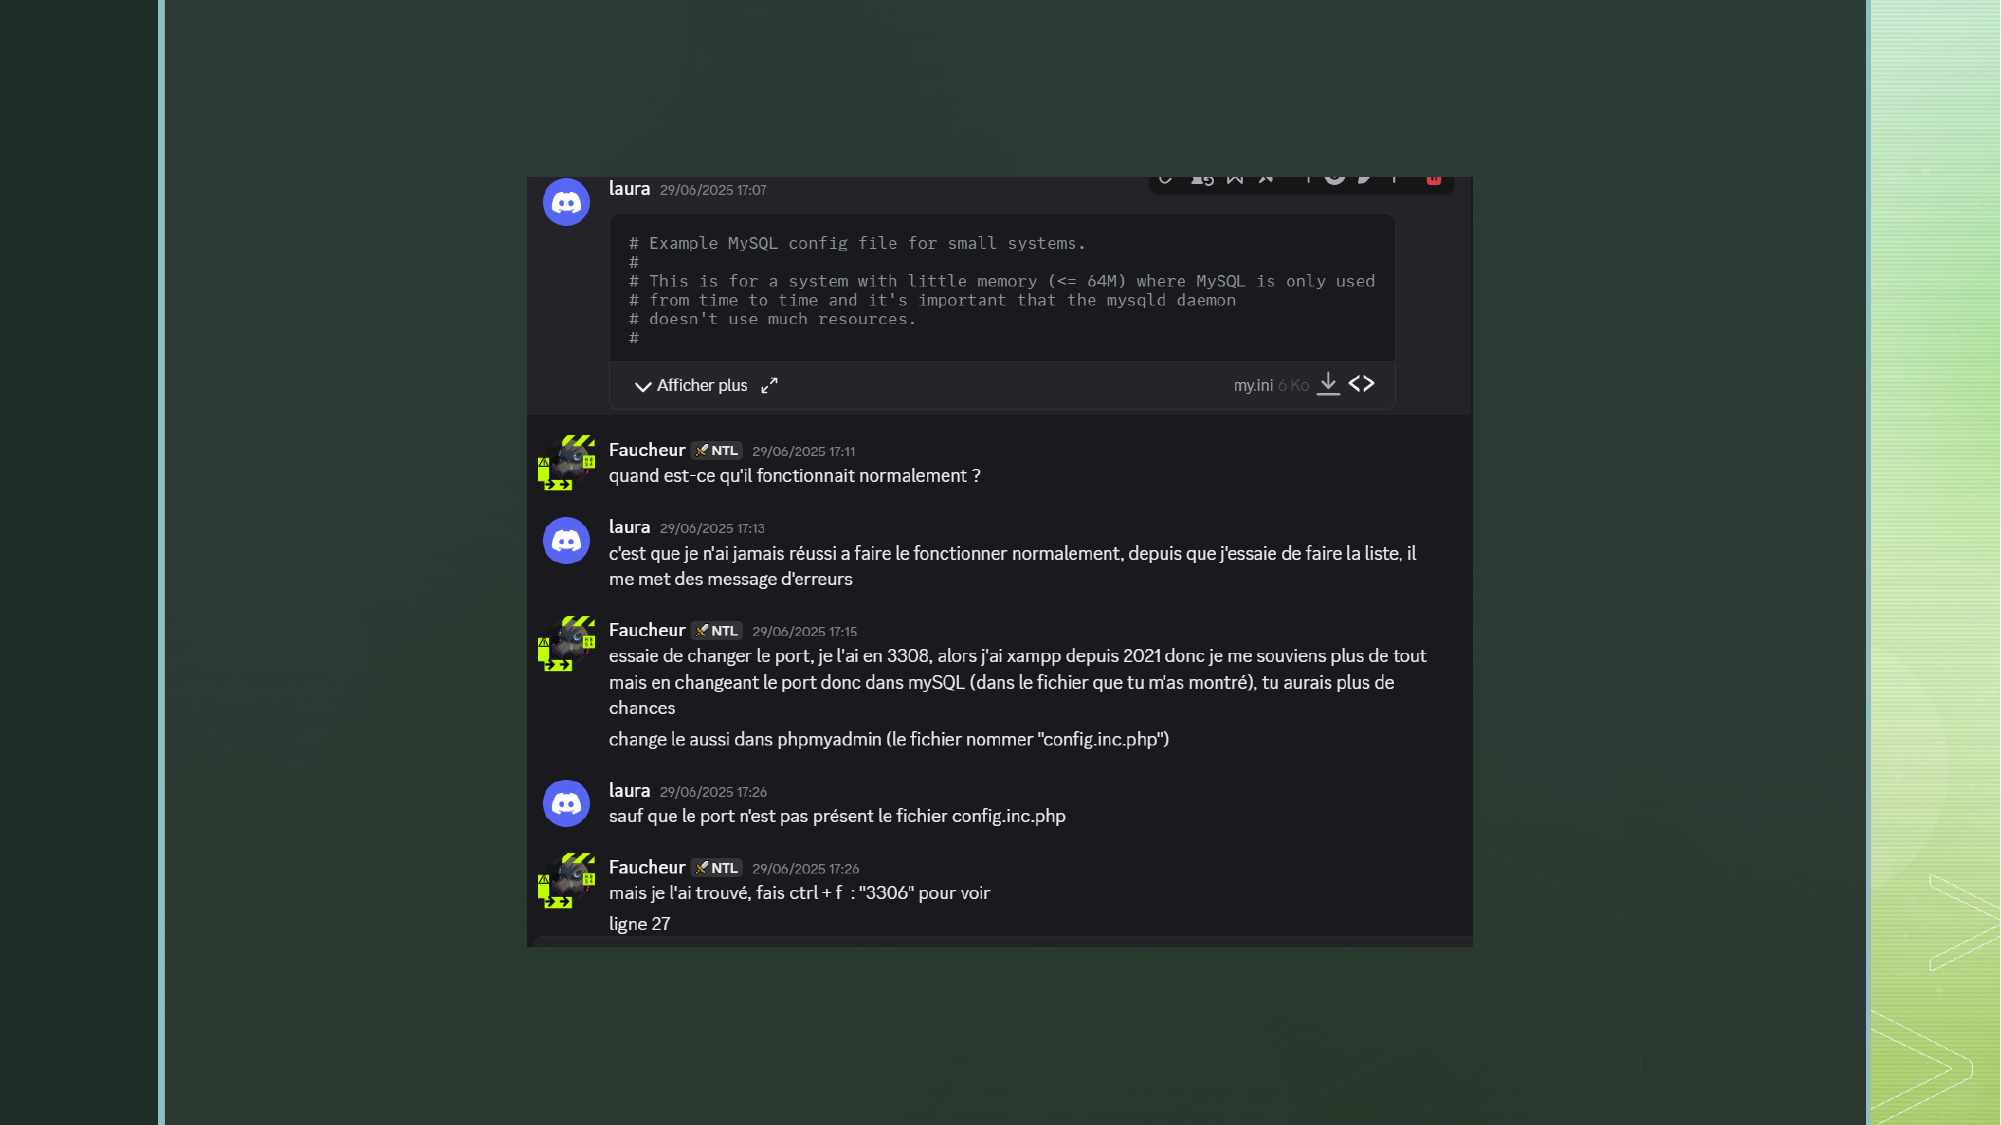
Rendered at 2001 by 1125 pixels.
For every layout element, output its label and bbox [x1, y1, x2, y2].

picture [527, 178, 1473, 947]
